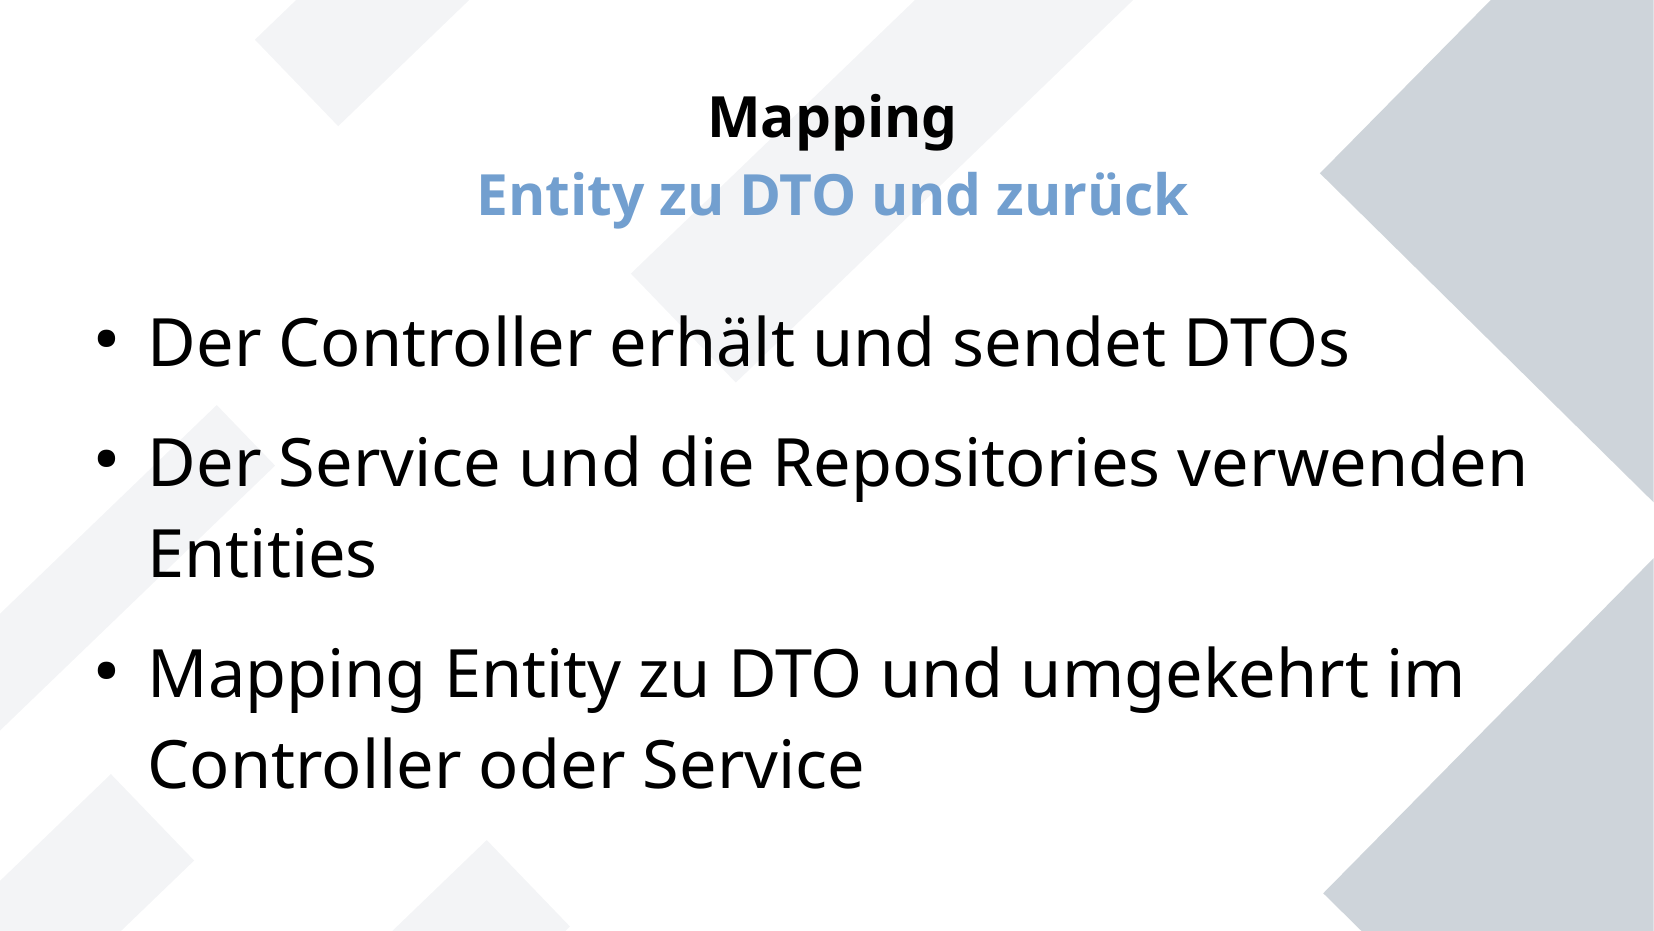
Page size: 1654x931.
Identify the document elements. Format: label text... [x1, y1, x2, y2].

title Mapping Entity zu DTO und zurück [88, 76, 1577, 233]
list Der Controller erhält und sendet DTOs Der Service und die Repositories verwenden Entities Mapping Entity zu DTO und umgekehrt im Controller oder Service [76, 295, 1565, 835]
